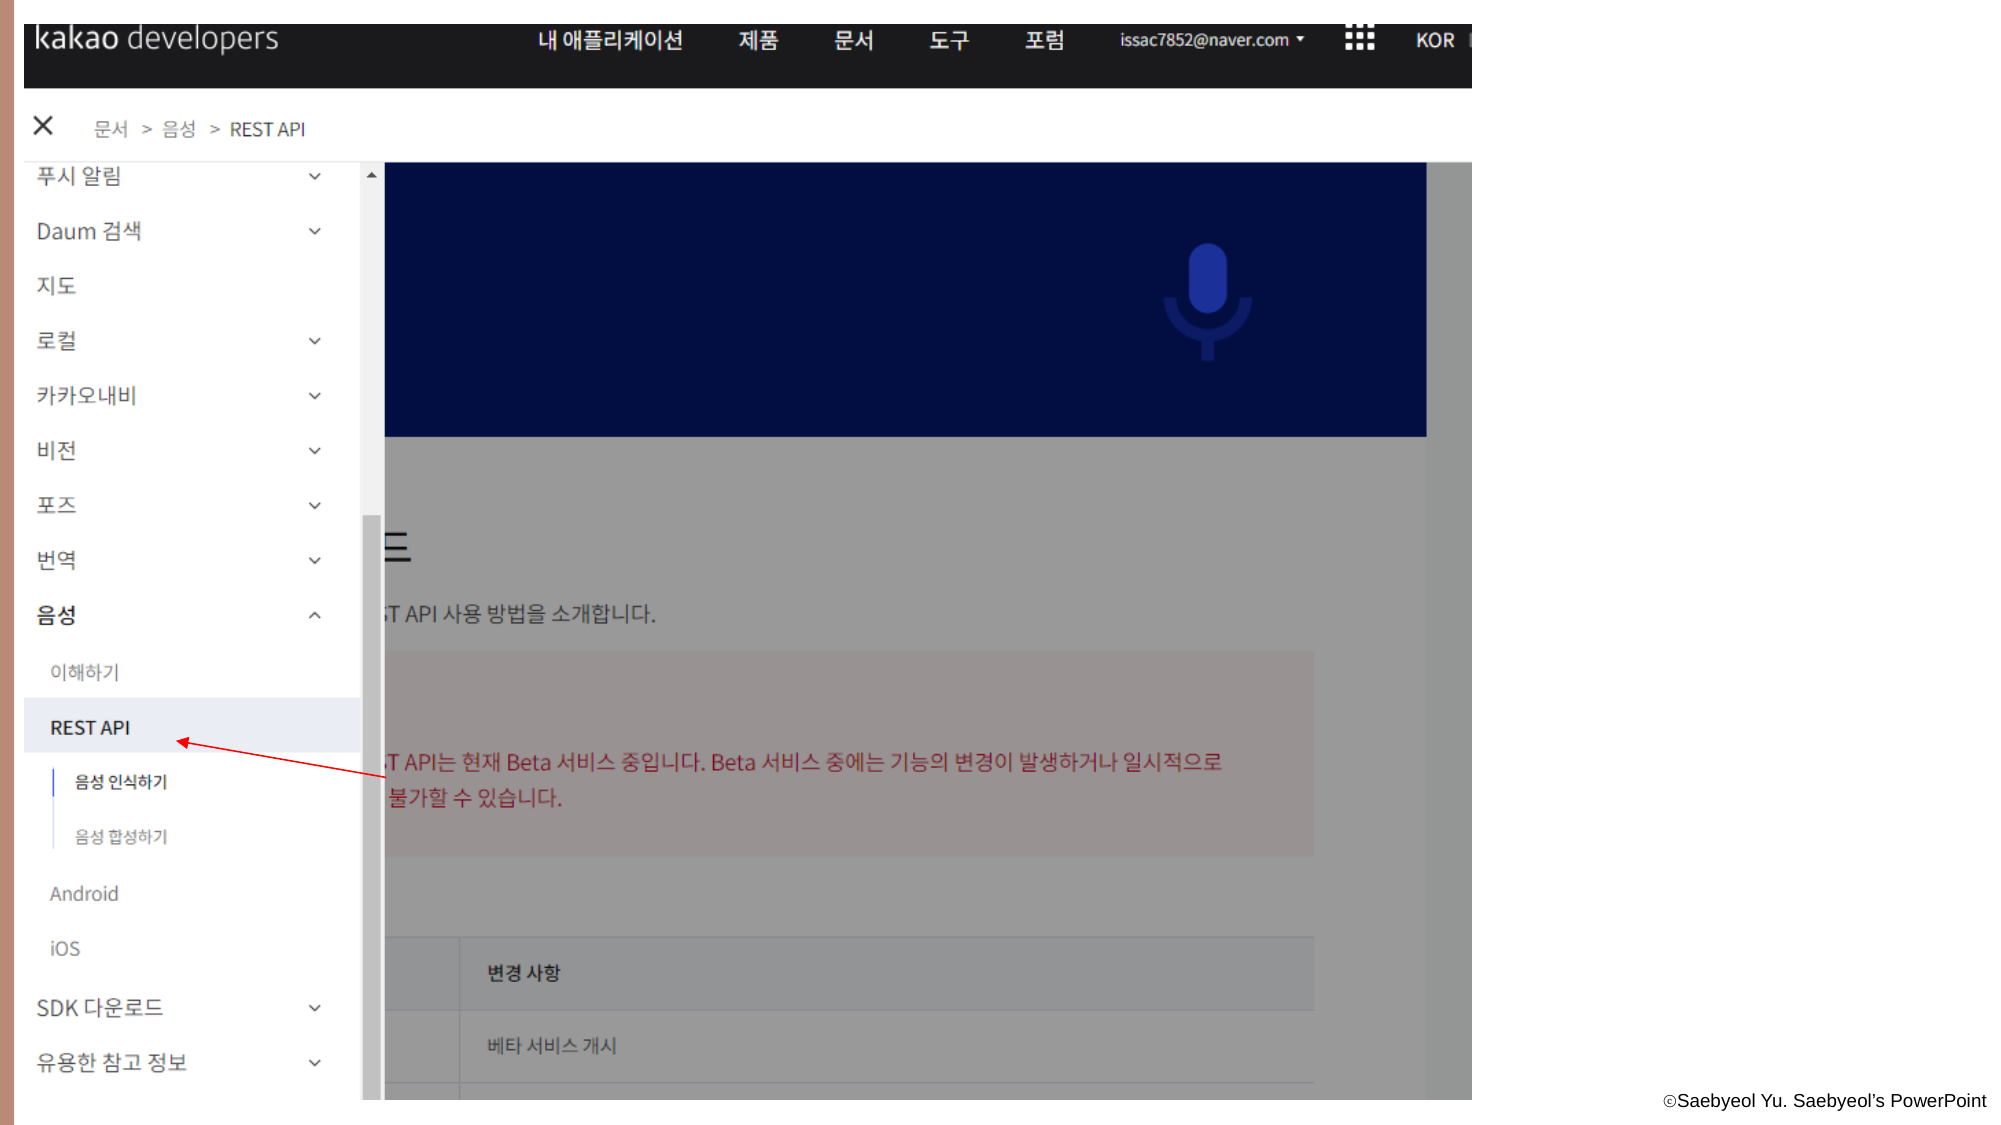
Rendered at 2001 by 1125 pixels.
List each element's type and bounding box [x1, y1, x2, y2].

picture [24, 24, 1472, 1100]
text_box [0, 0, 15, 1125]
